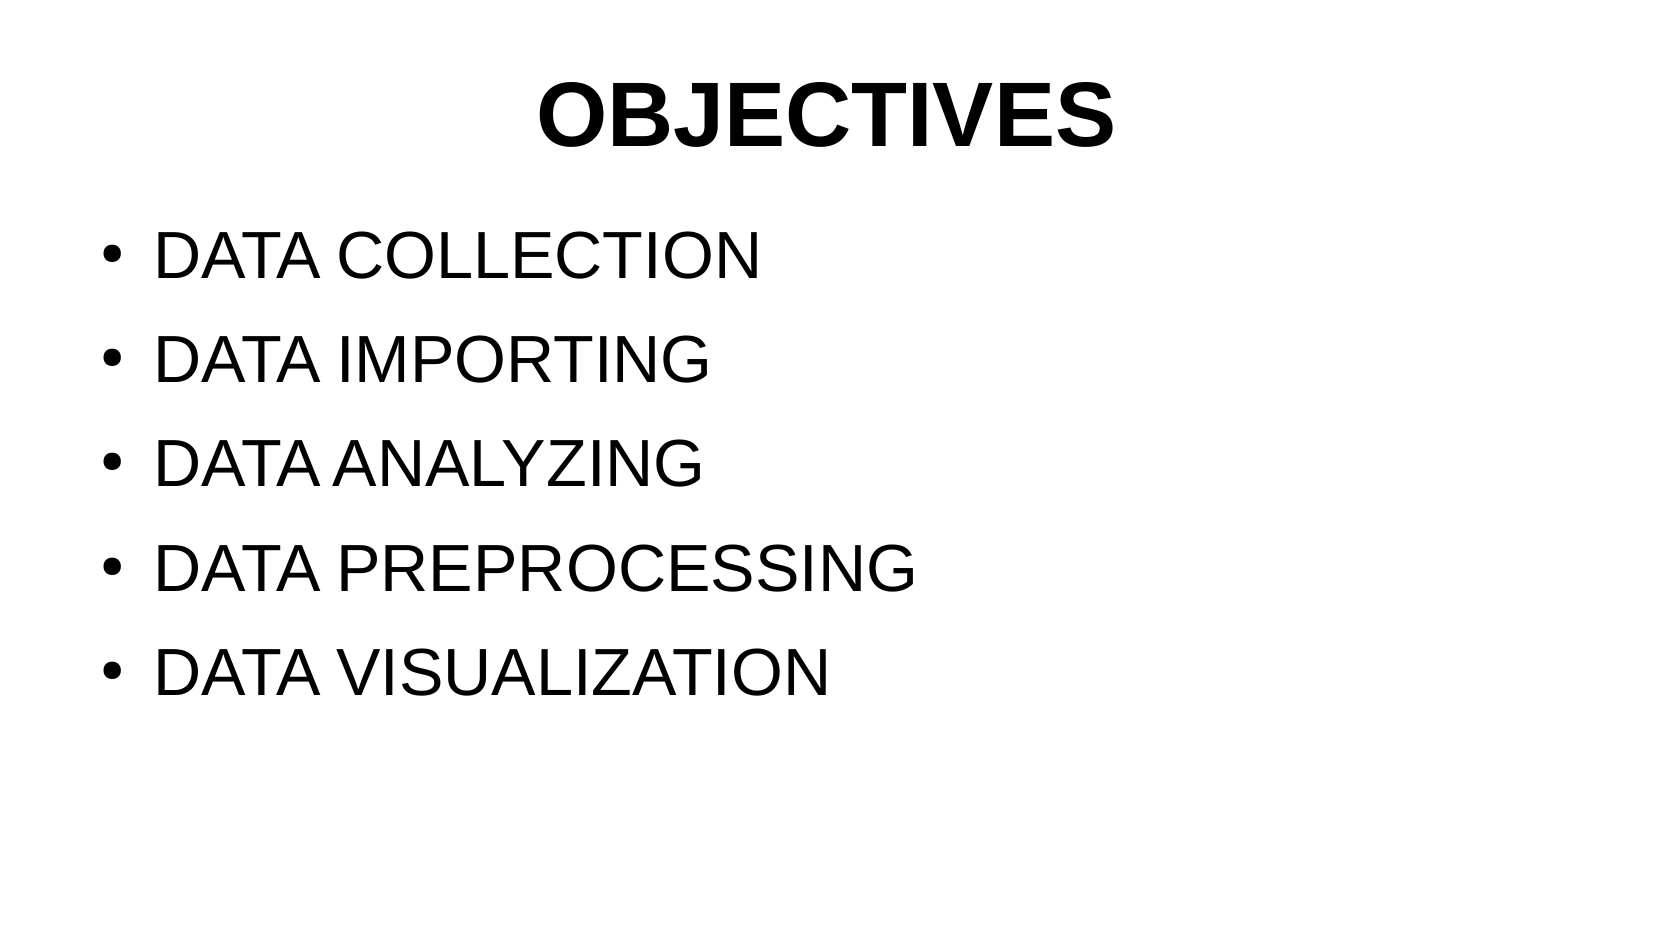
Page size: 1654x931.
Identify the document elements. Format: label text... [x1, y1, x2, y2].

title OBJECTIVES [82, 37, 1571, 193]
list DATA COLLECTION DATA IMPORTING DATA ANALYZING DATA PREPROCESSING DATA VISUALIZATION [82, 217, 1571, 758]
